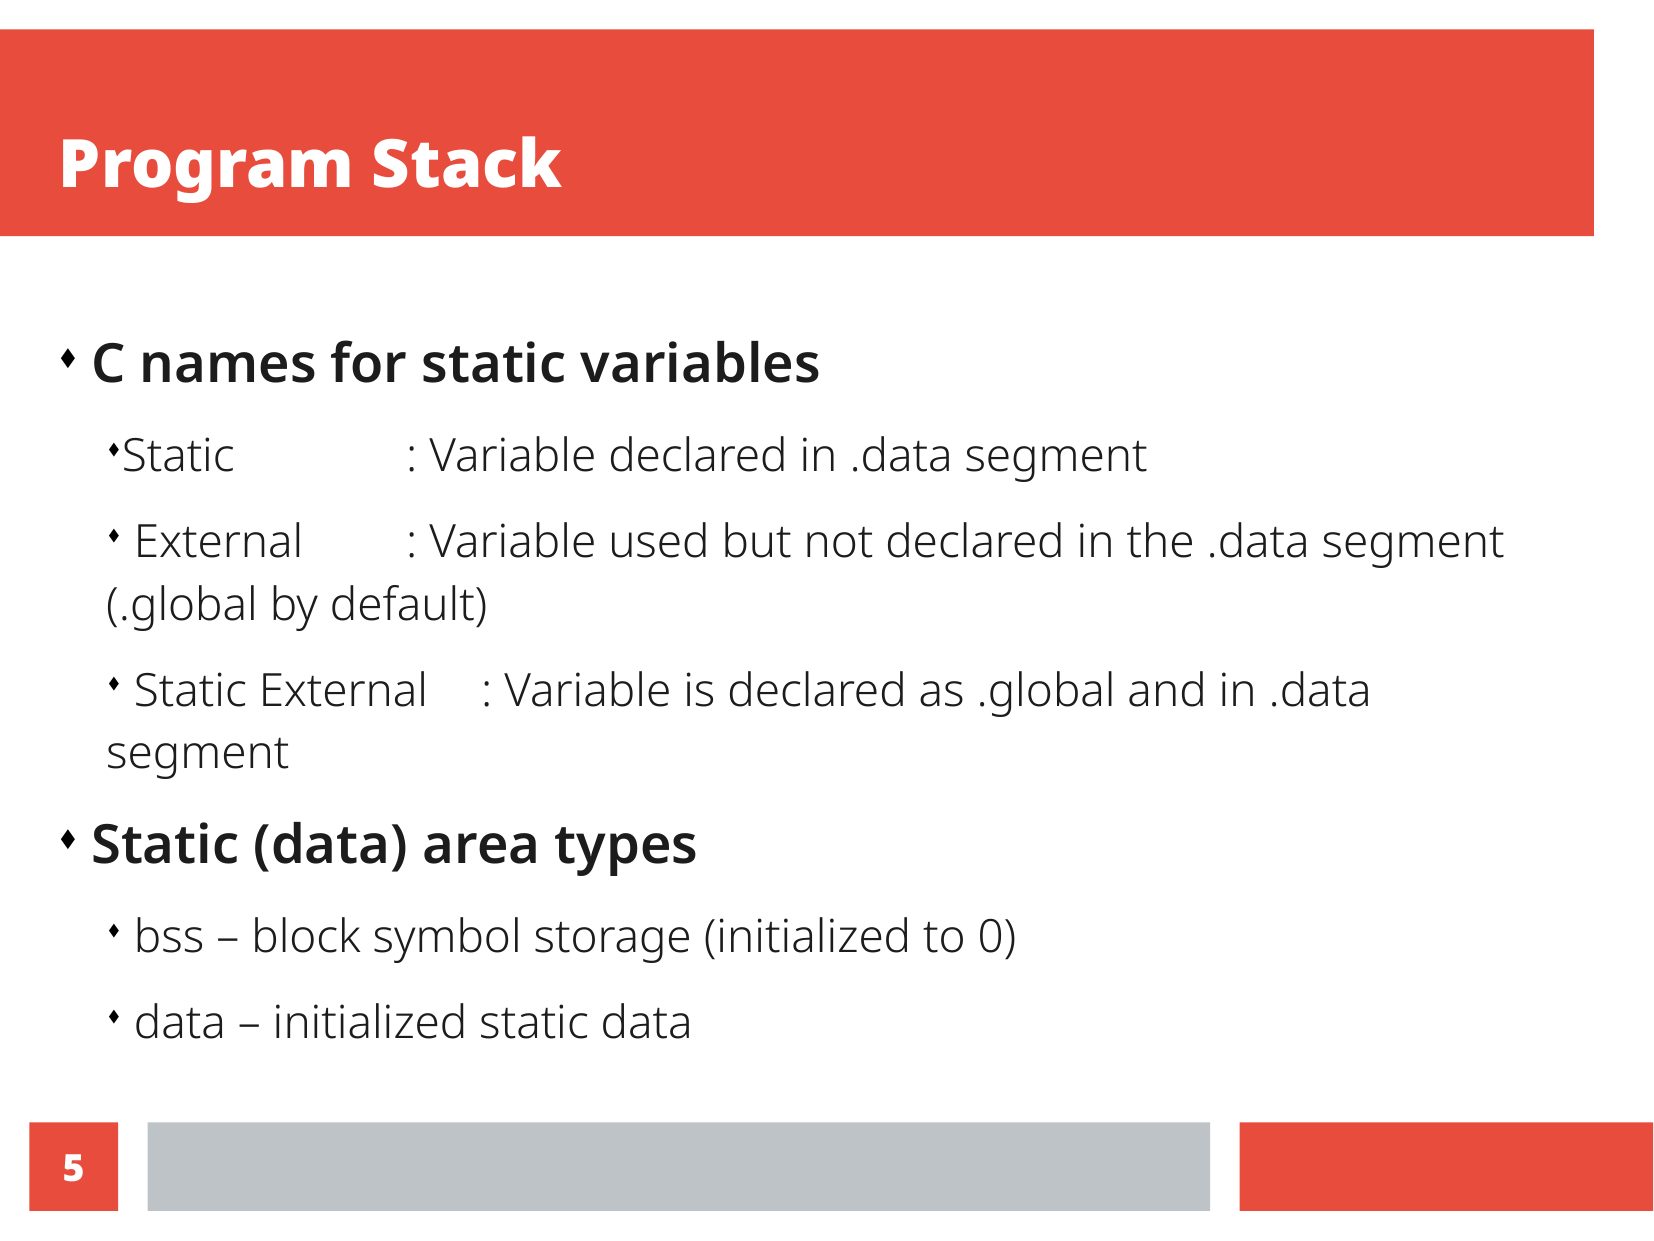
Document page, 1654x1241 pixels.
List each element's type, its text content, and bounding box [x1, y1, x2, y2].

list C names for static variables Static : Variable declared in .data segment External : Variable used but not declared in the .data segment (.global by default) Static External : Variable is declared as .global and in .data segment Static (data) area types bss – block symbol storage (initialized to 0) data – initialized static data [58, 324, 1565, 1093]
title Program Stack [58, 59, 1594, 207]
